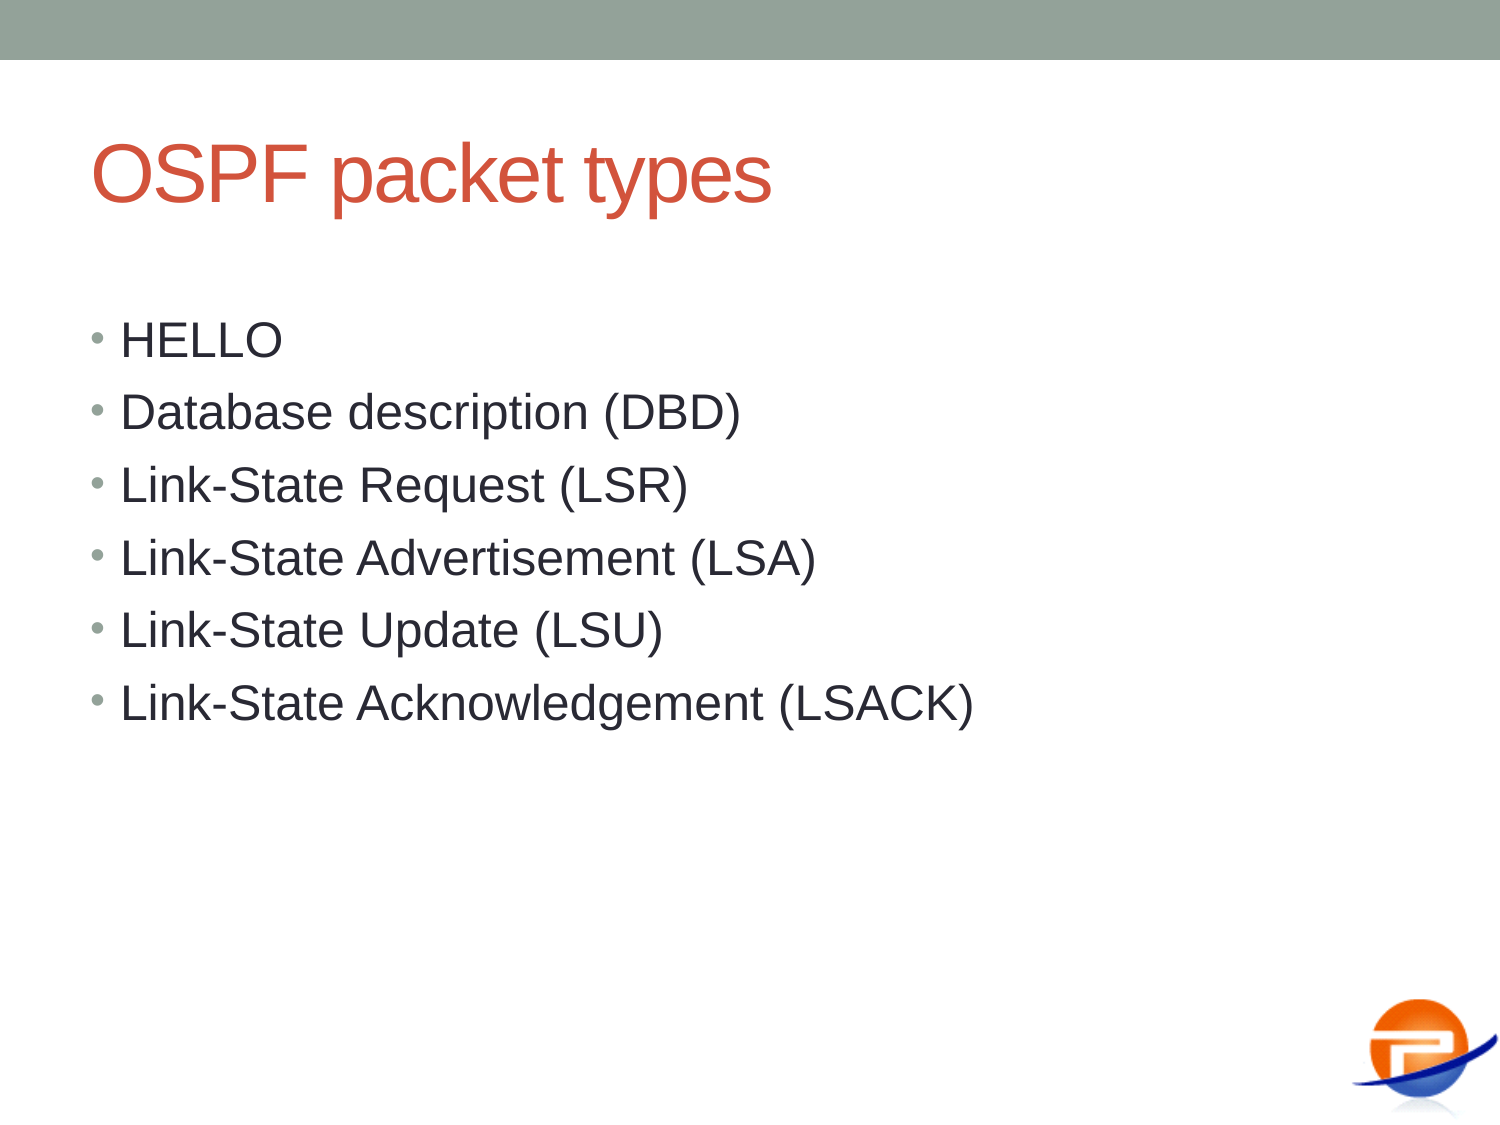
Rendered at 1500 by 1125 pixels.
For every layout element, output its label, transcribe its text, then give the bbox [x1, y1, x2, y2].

title OSPF packet types [75, 87, 1426, 251]
list HELLO Database description (DBD) Link-State Request (LSR) Link-State Advertisement (LSA) Link-State Update (LSU) Link-State Acknowledgement (LSACK) [75, 299, 1426, 863]
picture [1351, 998, 1500, 1125]
